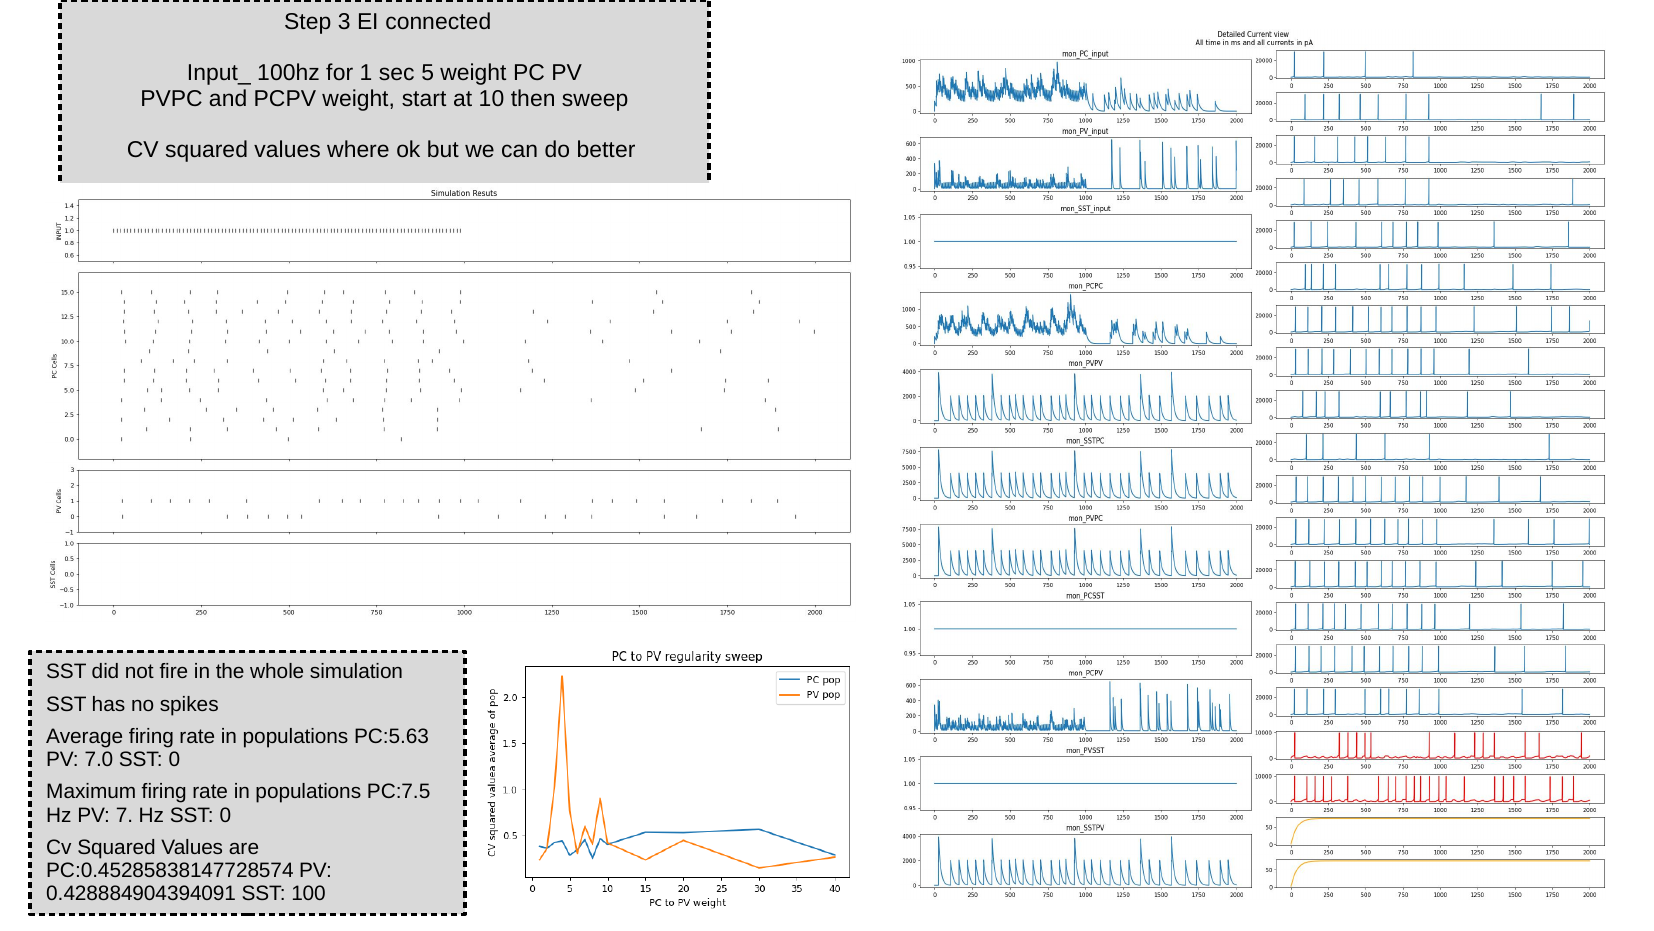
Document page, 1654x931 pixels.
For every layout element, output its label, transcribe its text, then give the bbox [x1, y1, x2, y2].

text_box Step 3 EI connected Input_ 100hz for 1 sec 5 weight PC PV PVPC and PCPV weight, start at 10 then sweep CV squared values where ok but we can do better [60, 0, 710, 183]
picture [900, 29, 1606, 901]
picture [481, 644, 856, 916]
picture [45, 183, 856, 622]
text_box SST did not fire in the whole simulation SST has no spikes Average firing rate in populations PC:5.63 PV: 7.0 SST: 0 Maximum firing rate in populations PC:7.5 Hz PV: 7. Hz SST: 0 Cv Squared Values are PC:0.45285838147728574 PV: 0.428884904394091 SST: 100 [30, 651, 466, 915]
